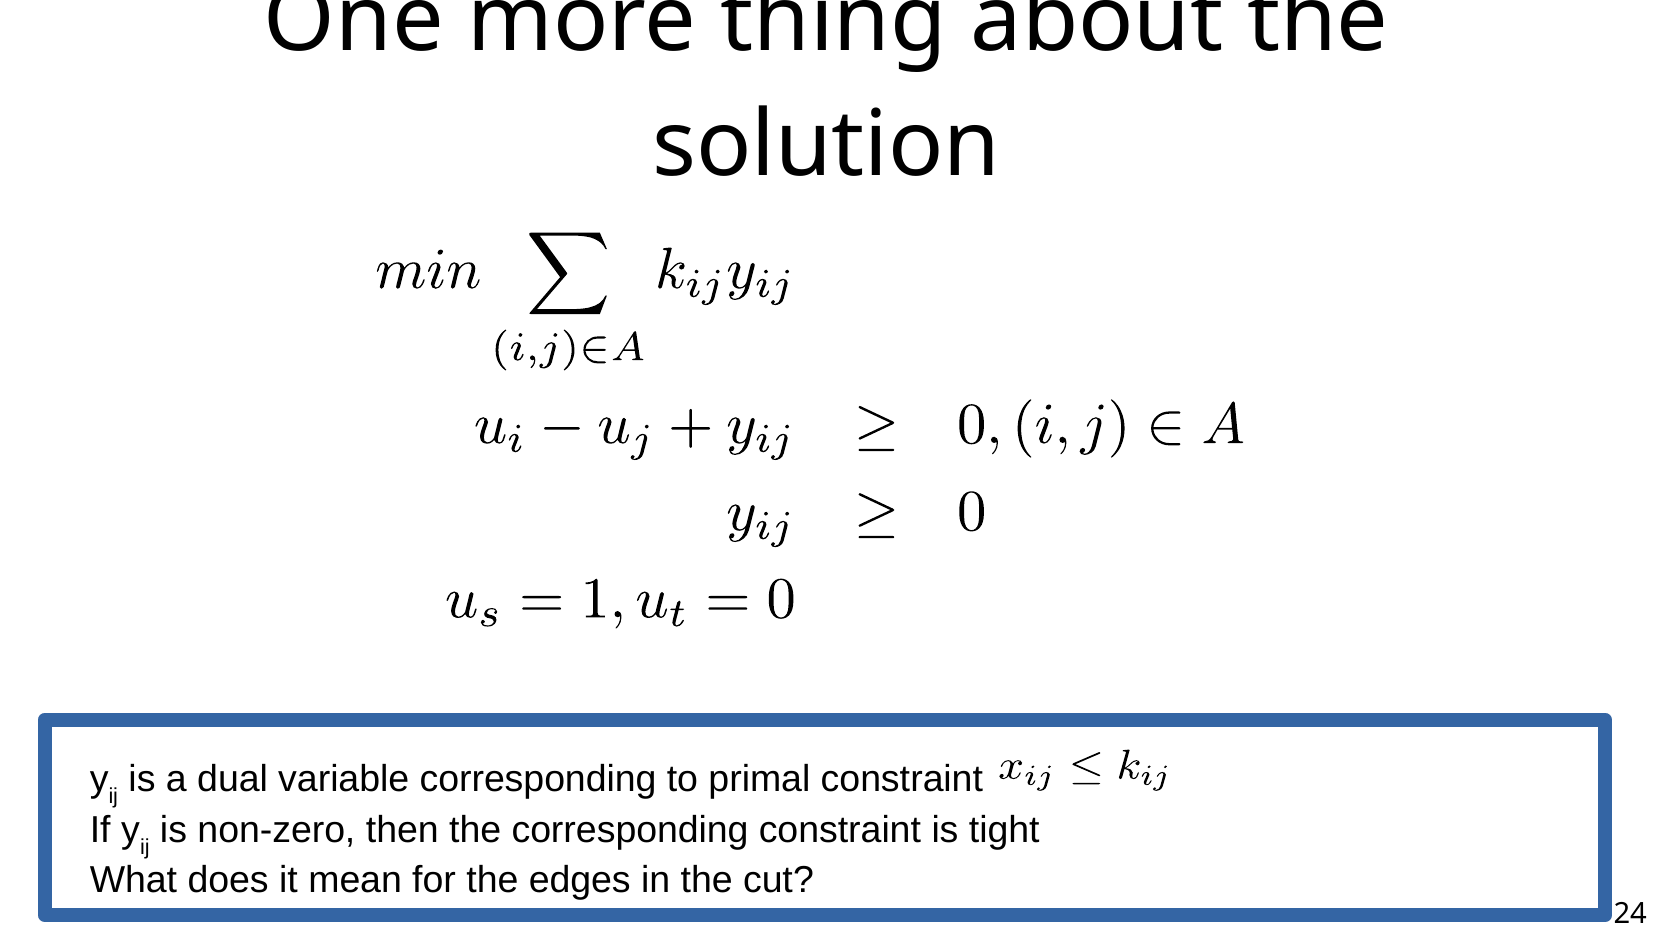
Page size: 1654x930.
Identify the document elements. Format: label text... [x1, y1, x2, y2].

text_box [998, 749, 1171, 791]
title One more thing about the solution [82, 19, 1571, 135]
text_box yij is a dual variable corresponding to primal constraint If yij is non-zero, then the corresponding constraint is tight What does it mean for the edges in the cut? [75, 749, 1546, 908]
text_box [375, 226, 1246, 629]
